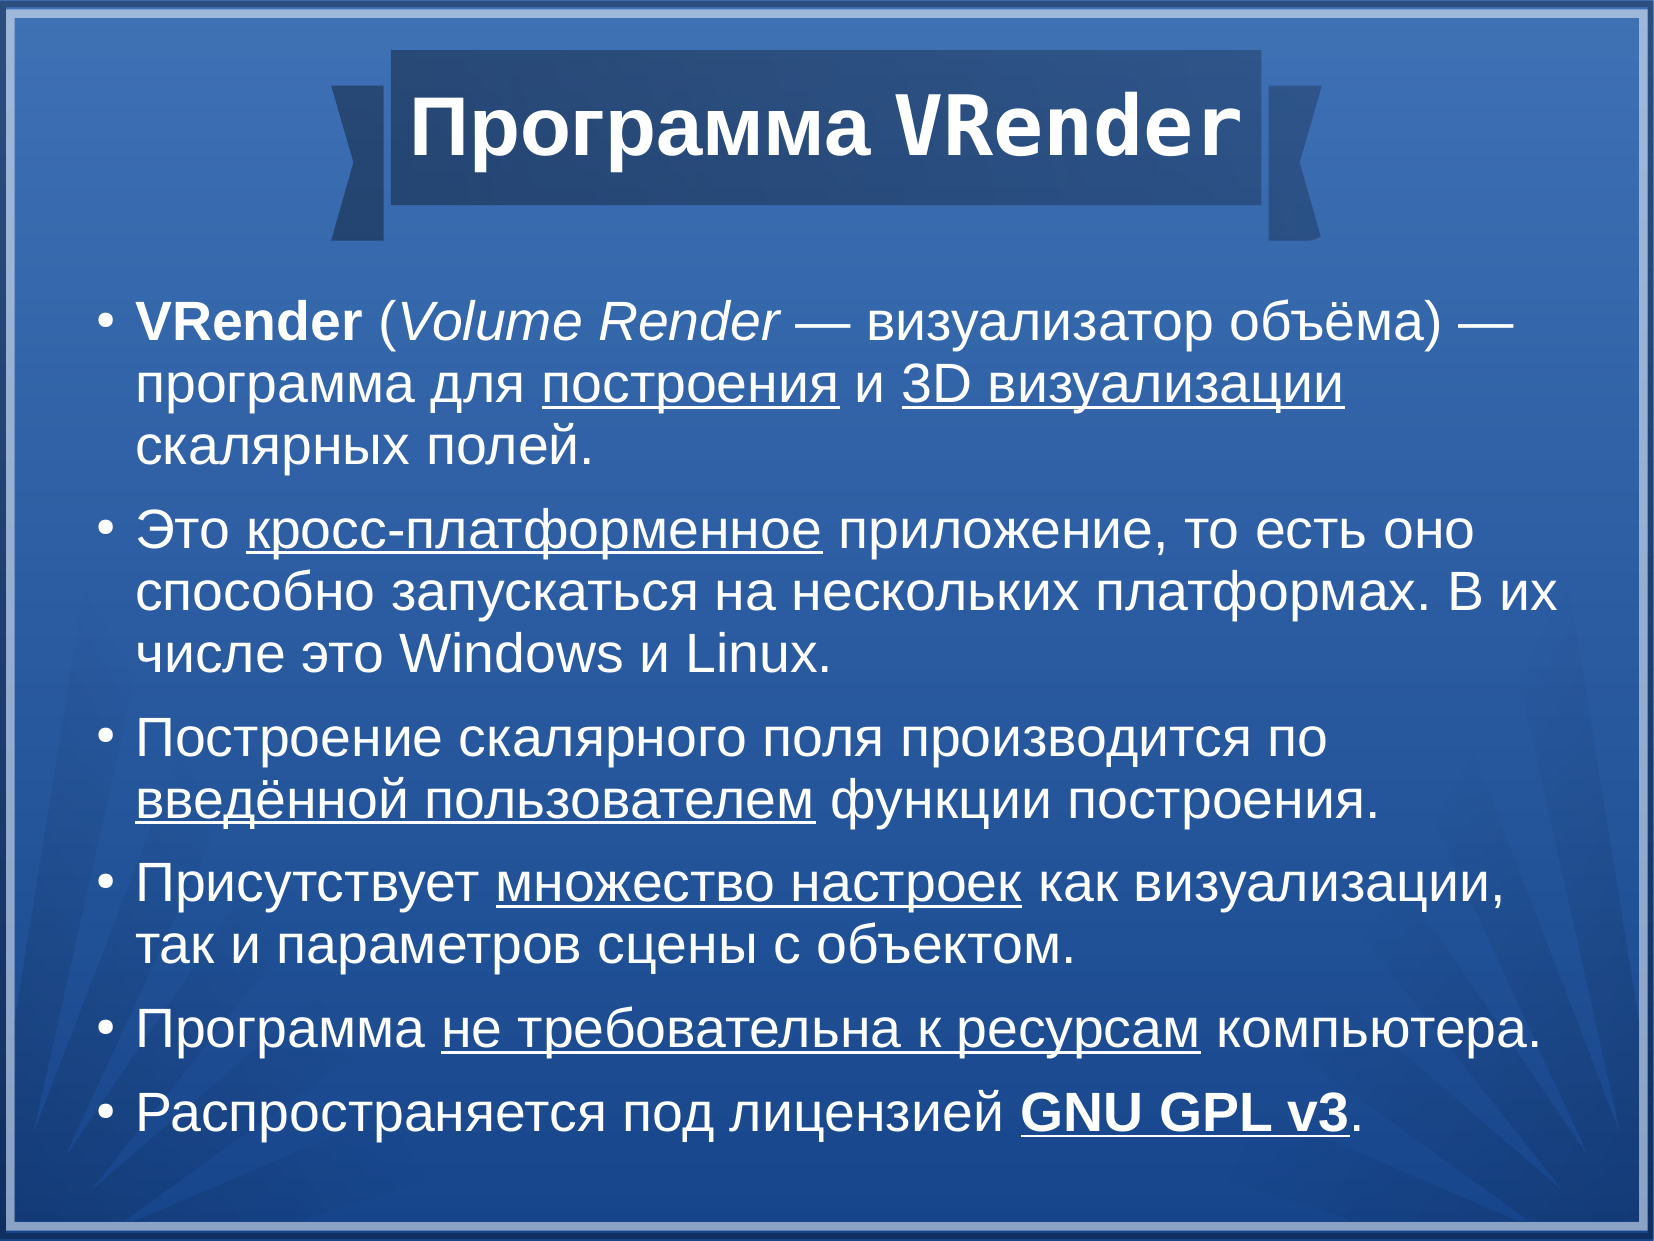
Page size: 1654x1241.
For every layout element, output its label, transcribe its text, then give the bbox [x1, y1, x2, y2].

list VRender (Volume Render — визуализатор объёма) — программа для построения и 3D визуализации скалярных полей. Это кросс-платформенное приложение, то есть оно способно запускаться на нескольких платформах. В их числе это Windows и Linux. Построение скалярного поля производится по введённой пользователем функции построения. Присутствует множество настроек как визуализации, так и параметров сцены с объектом. Программа не требовательна к ресурсам компьютера. Распространяется под лицензией GNU GPL v3. [82, 290, 1571, 1158]
title Программа VRender [389, 49, 1264, 205]
